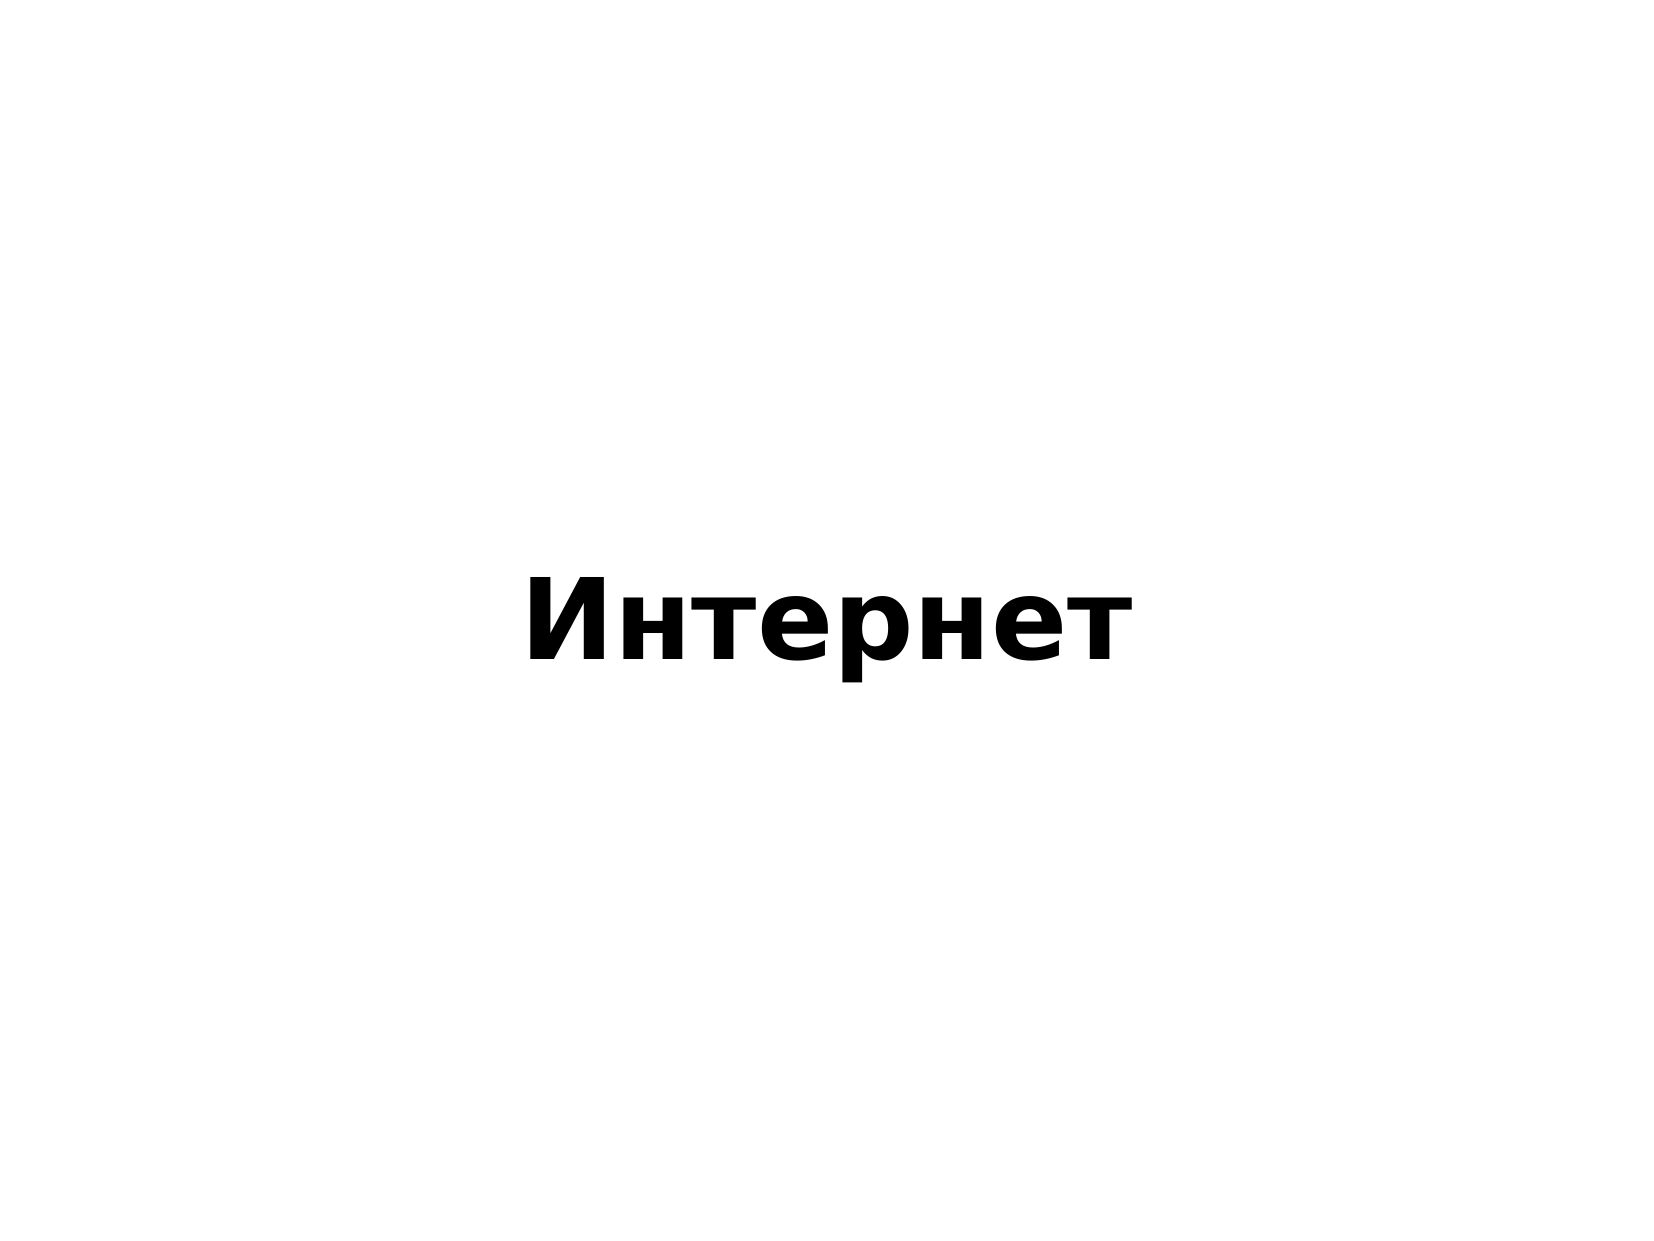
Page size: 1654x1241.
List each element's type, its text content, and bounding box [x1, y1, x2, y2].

subtitle Интернет [0, 0, 1654, 1241]
